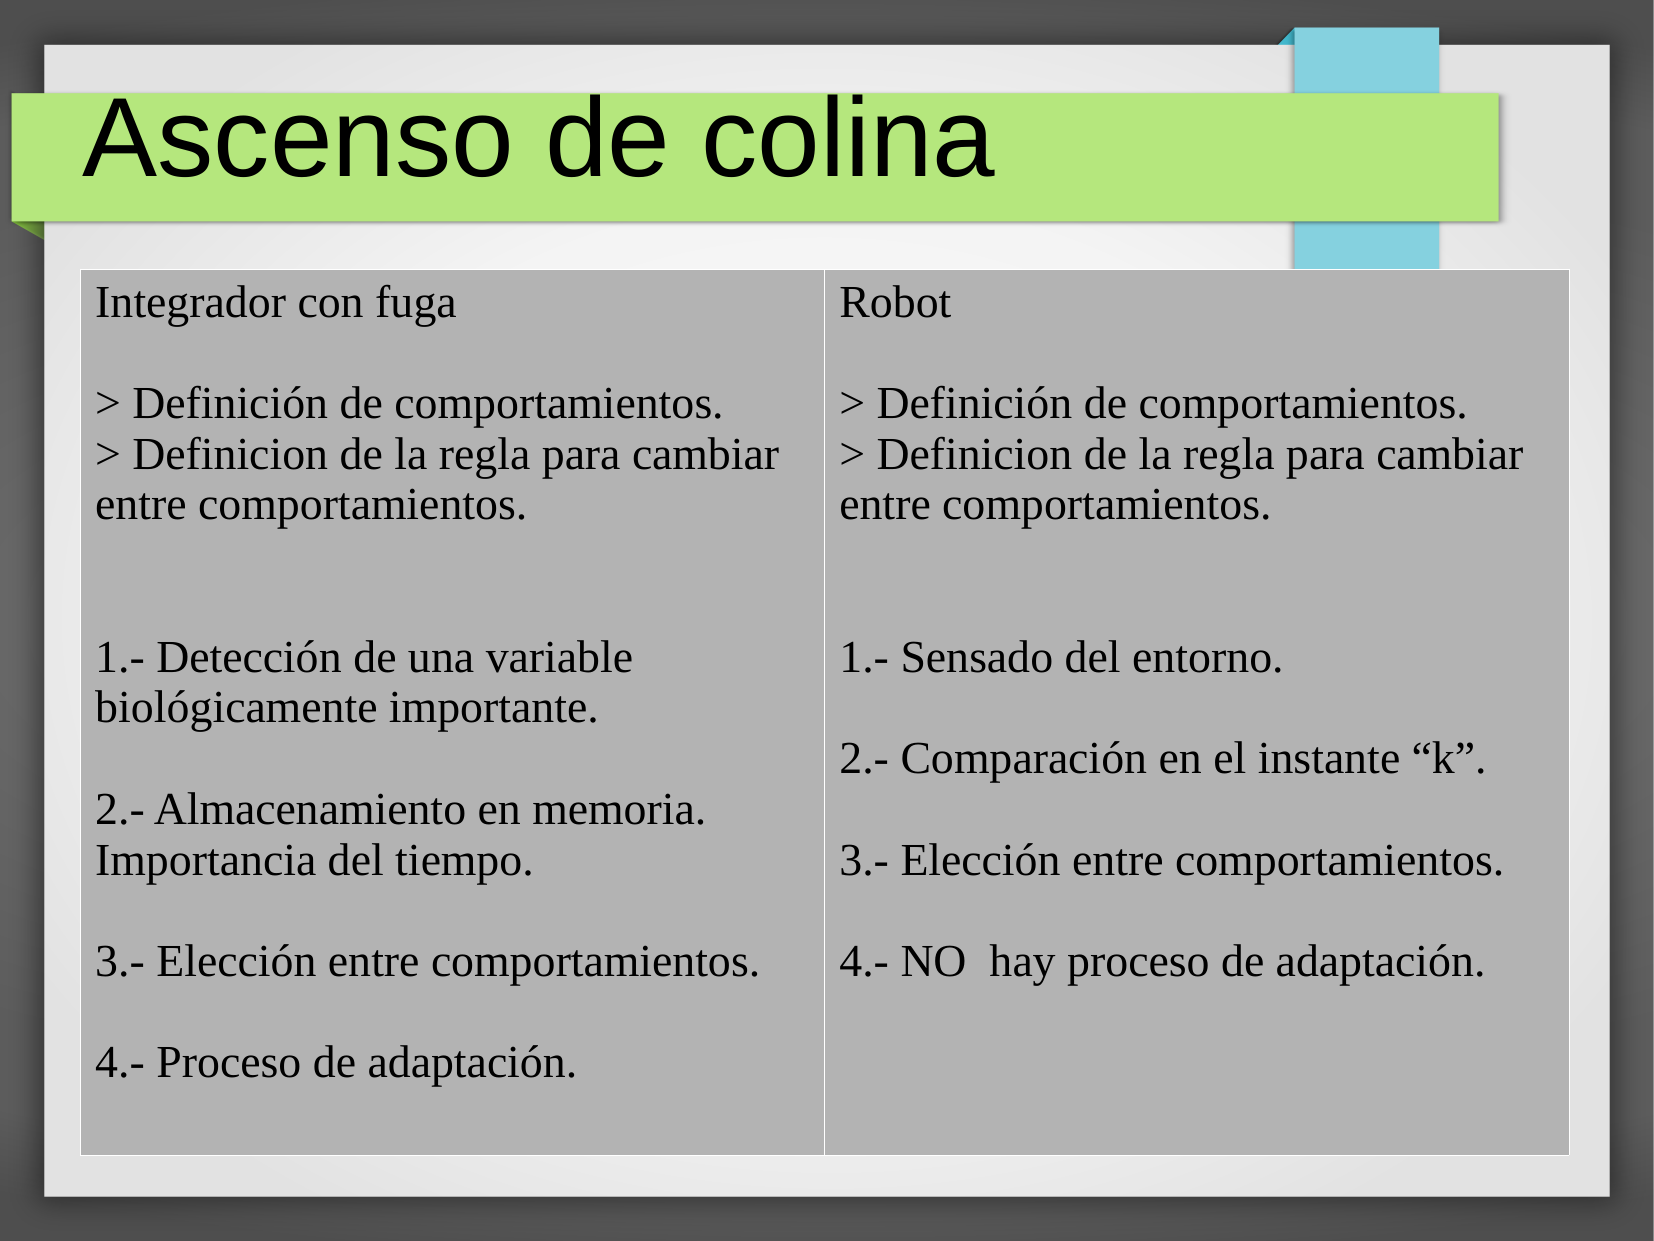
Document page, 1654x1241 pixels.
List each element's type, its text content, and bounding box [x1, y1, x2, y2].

picture [0, 0, 1654, 1241]
table_header Integrador con fuga > Definición de comportamientos. > Definicion de la regla para cambiar entre comportamientos. 1.- Detección de una variable biológicamente importante. 2.- Almacenamiento en memoria. Importancia del tiempo. 3.- Elección entre comportamientos. 4.- Proceso de adaptación. [81, 270, 824, 1155]
table_header Robot > Definición de comportamientos. > Definicion de la regla para cambiar entre comportamientos. 1.- Sensado del entorno. 2.- Comparación en el instante “k”. 3.- Elección entre comportamientos. 4.- NO hay proceso de adaptación. [825, 270, 1569, 1155]
title Ascenso de colina [82, 47, 1412, 229]
